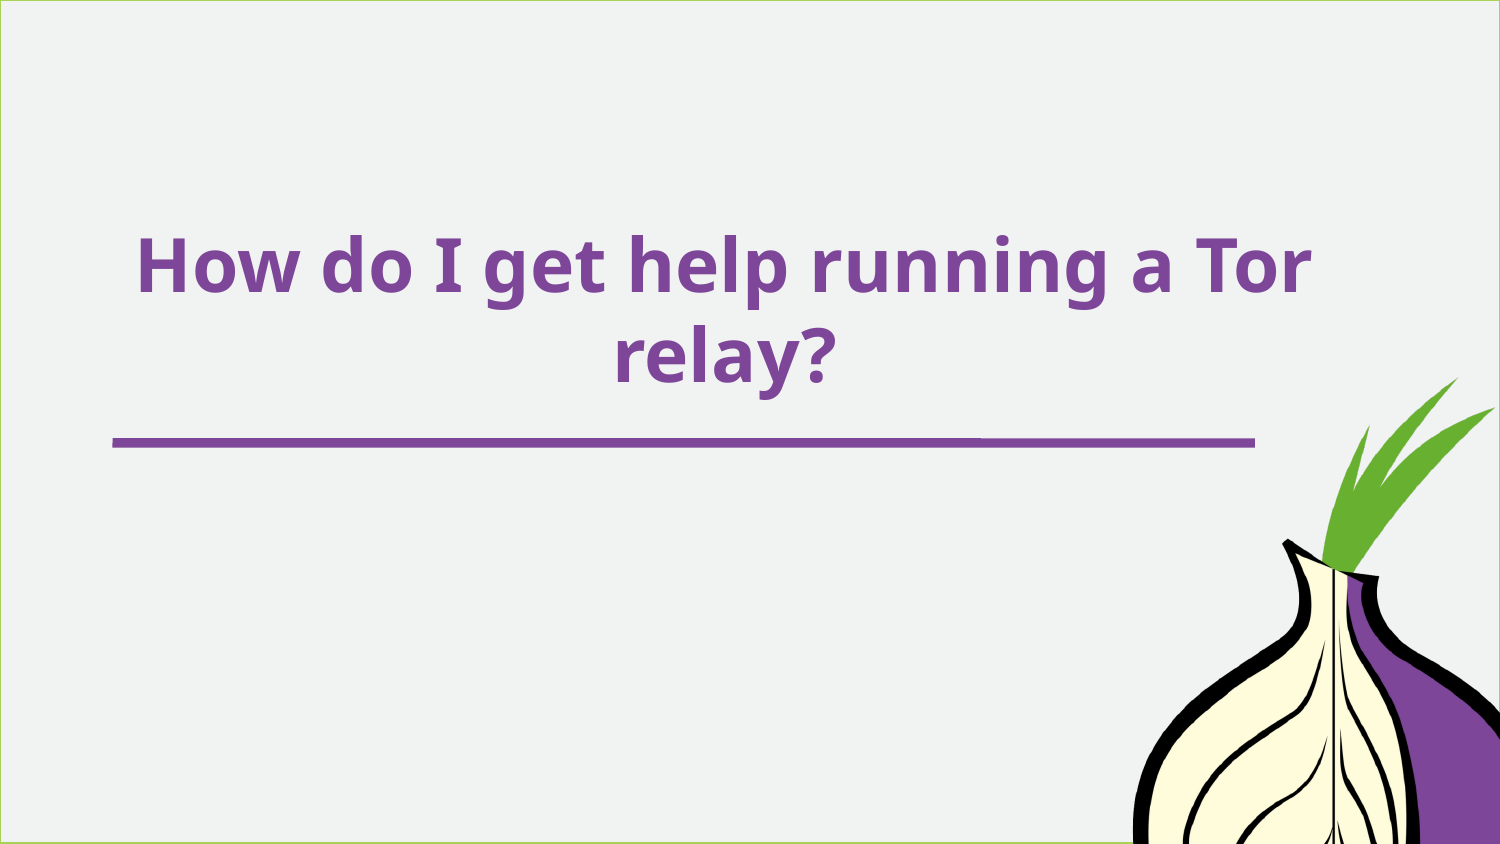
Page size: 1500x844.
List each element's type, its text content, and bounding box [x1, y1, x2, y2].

text_box How do I get help running a Tor relay? [87, 160, 1362, 455]
picture [1122, 377, 1500, 844]
